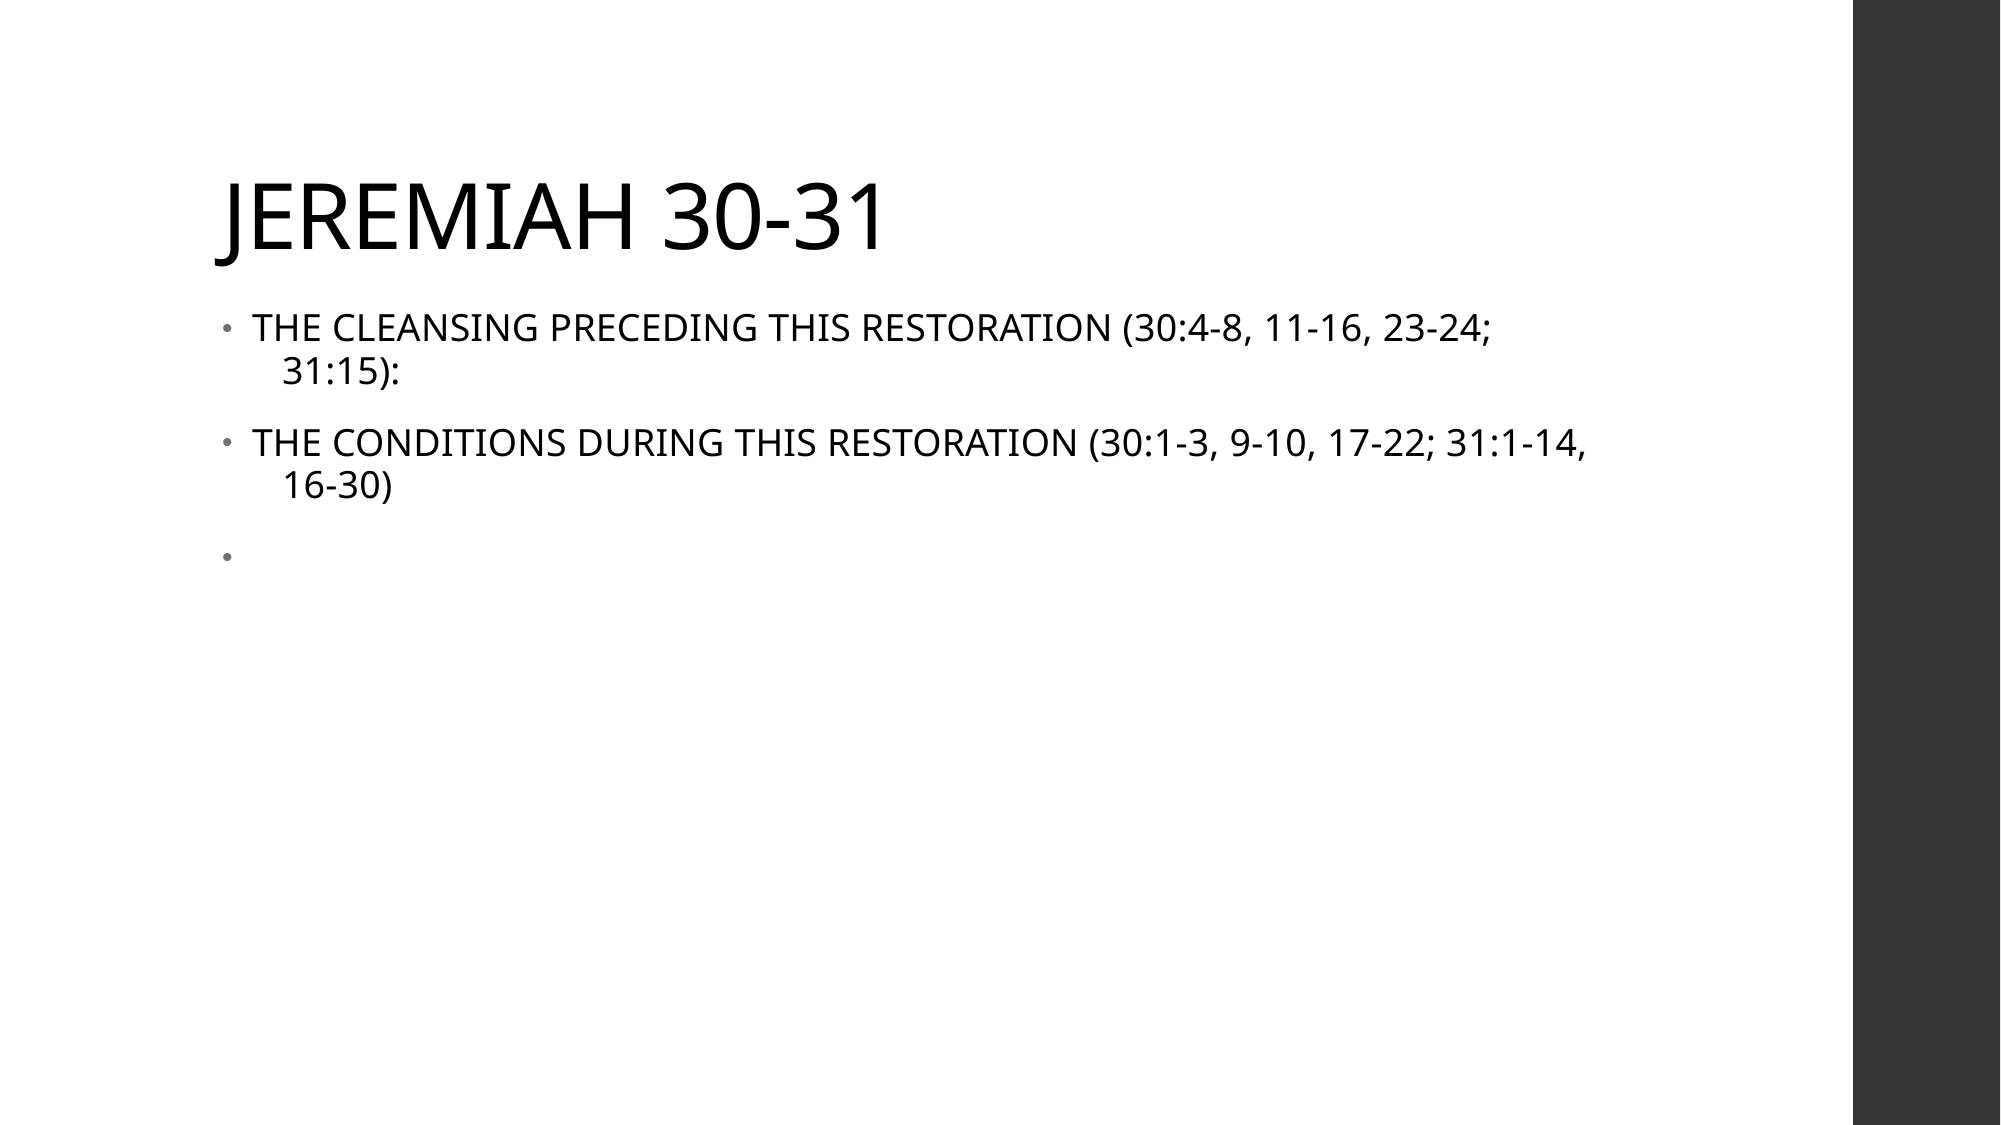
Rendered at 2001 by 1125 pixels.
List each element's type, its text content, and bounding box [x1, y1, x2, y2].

title JEREMIAH 30-31 [206, 60, 1797, 278]
list THE CLEANSING PRECEDING THIS RESTORATION (30:4-8, 11-16, 23-24; 31:15): THE CONDITIONS DURING THIS RESTORATION (30:1-3, 9-10, 17-22; 31:1-14, 16-30) [206, 299, 1617, 1014]
